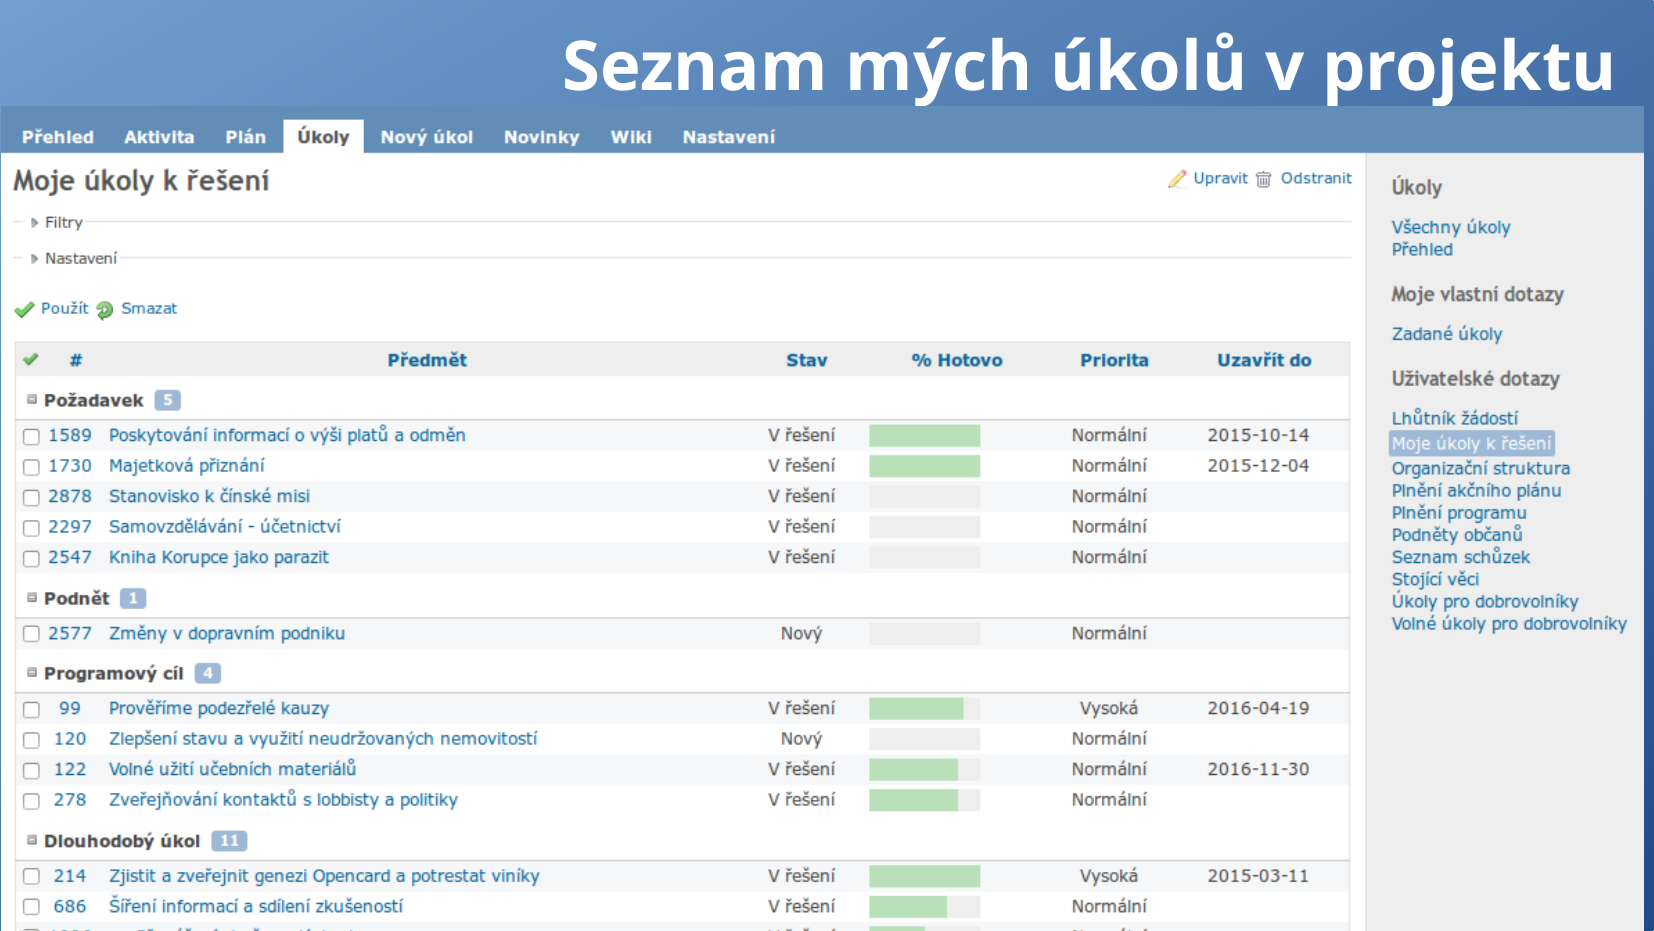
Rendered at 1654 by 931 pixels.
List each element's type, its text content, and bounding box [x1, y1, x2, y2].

title Seznam mých úkolů v projektu [129, 0, 1619, 106]
picture [1, 106, 1644, 931]
